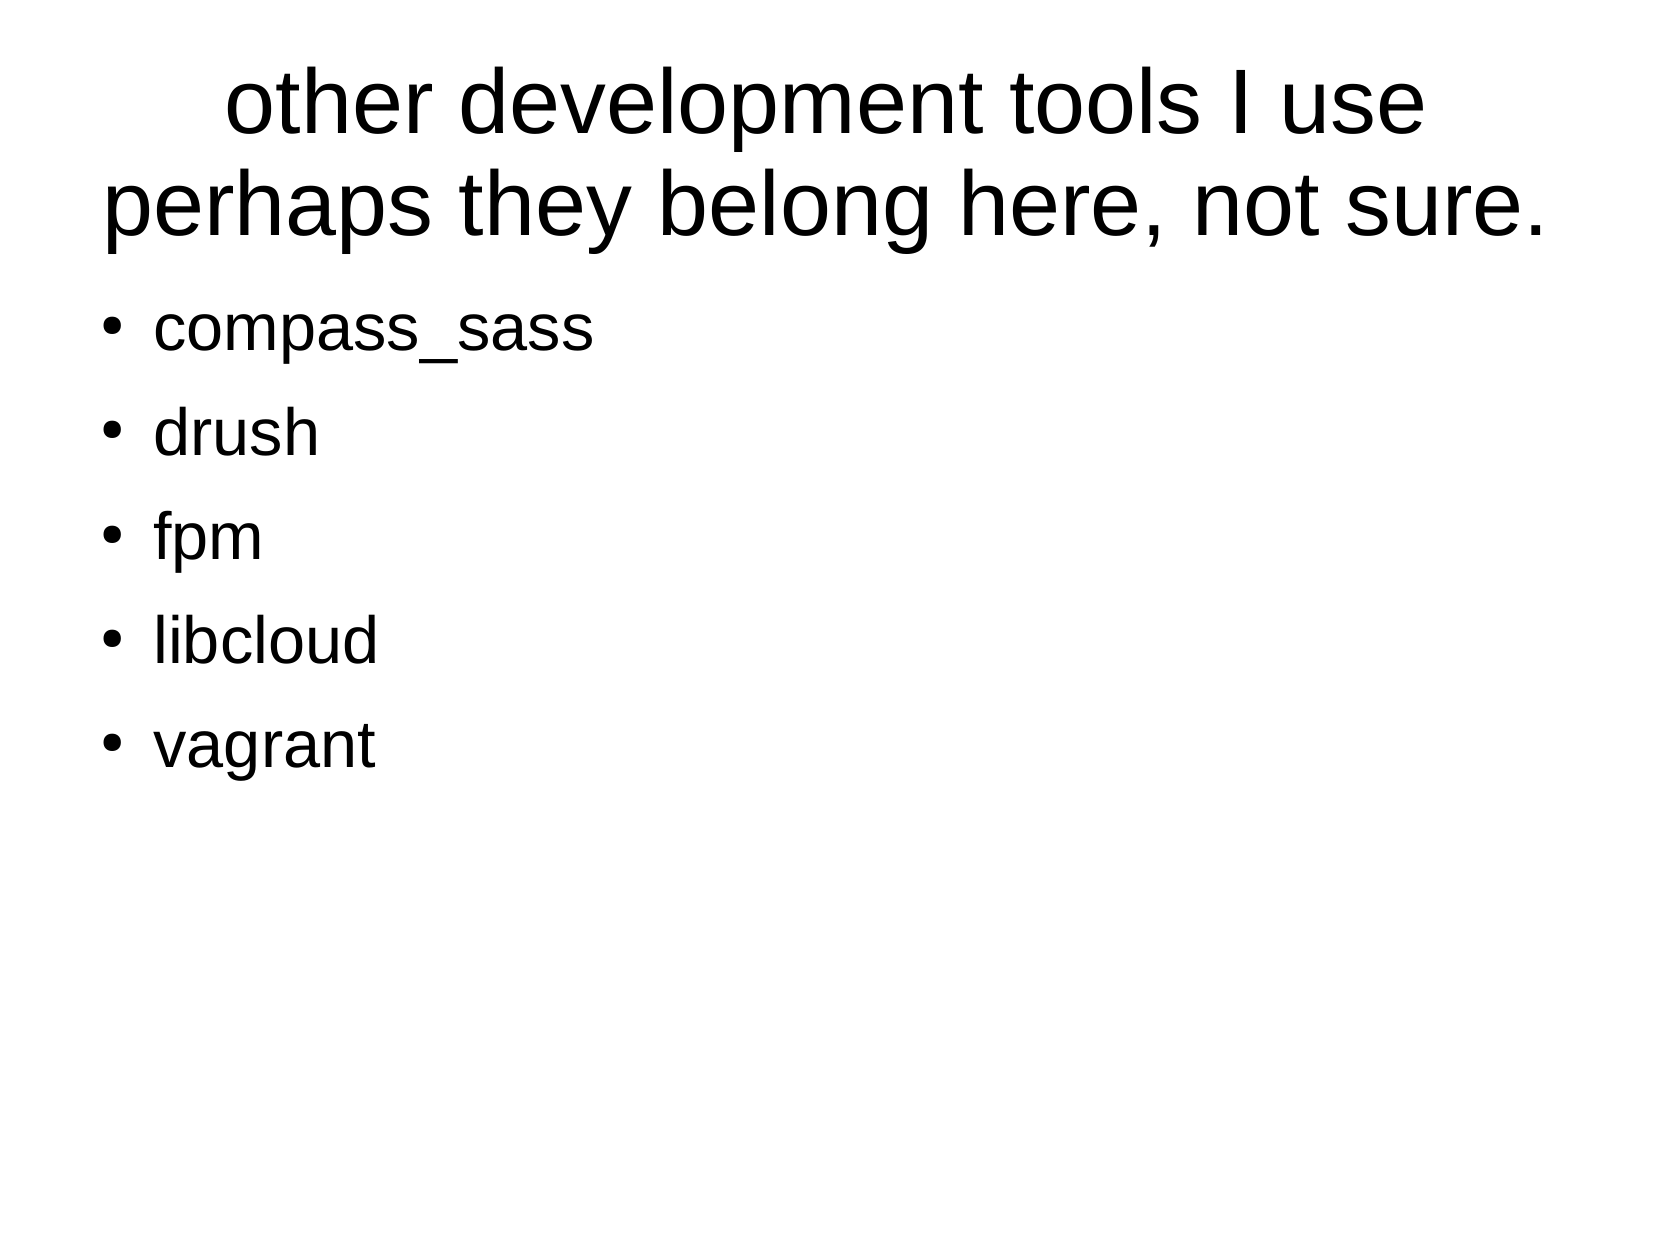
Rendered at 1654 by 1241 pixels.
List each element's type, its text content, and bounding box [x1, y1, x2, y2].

title other development tools I use perhaps they belong here, not sure. [82, 49, 1571, 257]
list compass_sass drush fpm libcloud vagrant [82, 290, 1571, 1010]
